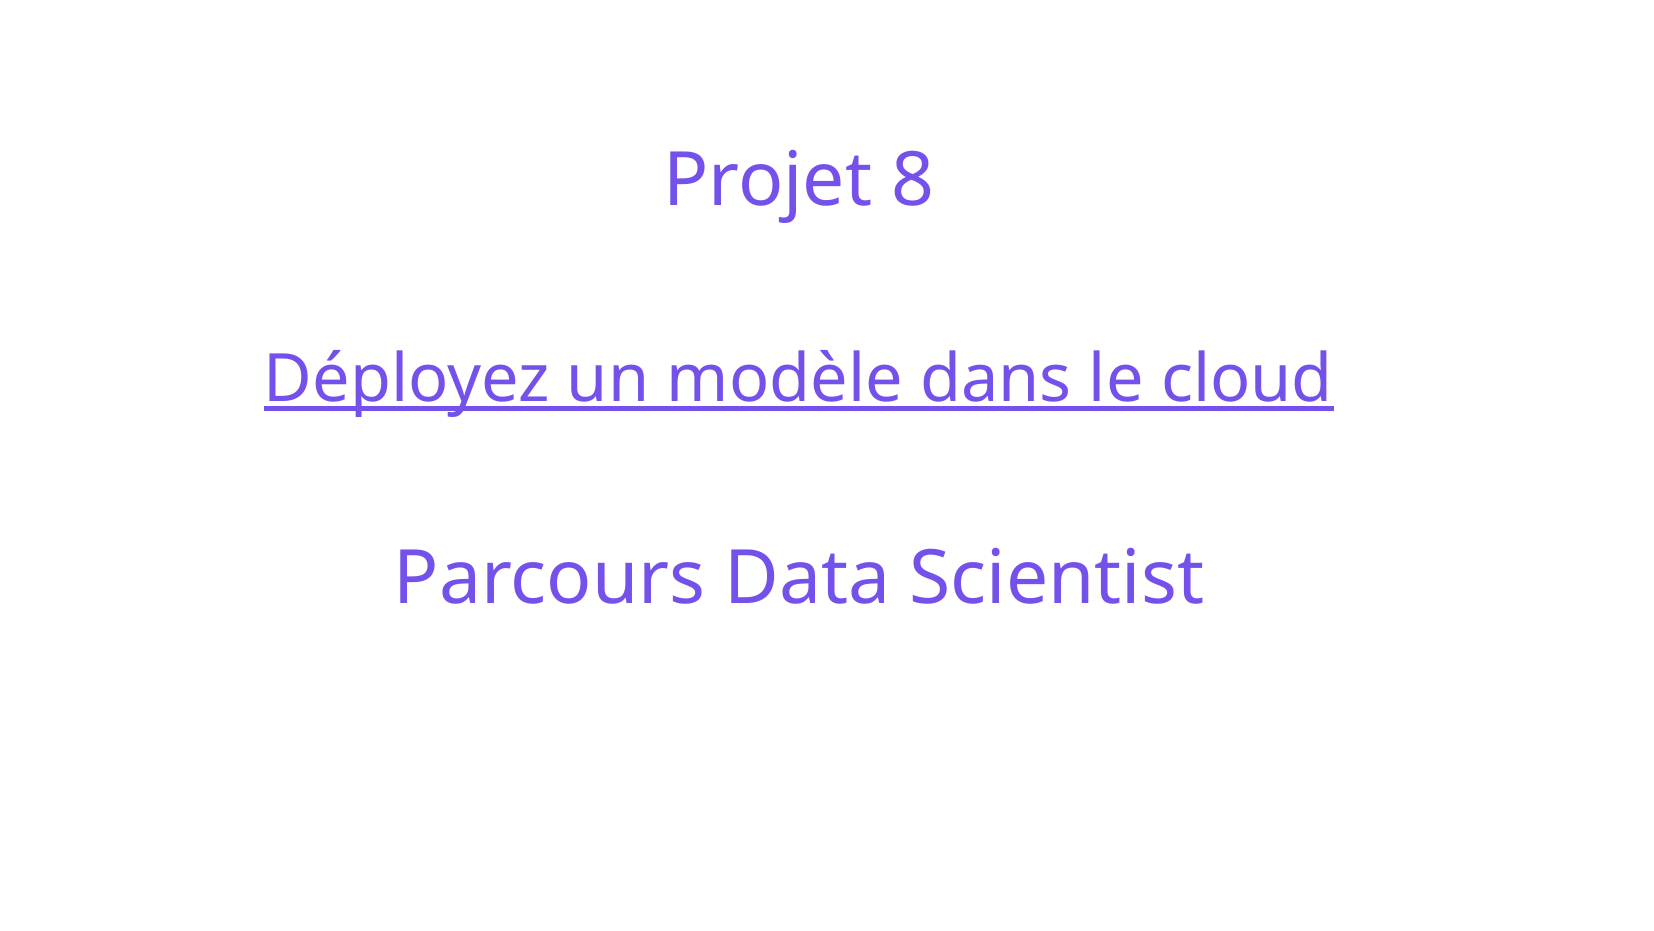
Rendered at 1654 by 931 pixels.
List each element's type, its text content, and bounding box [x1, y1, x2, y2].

text_box Projet 8 Déployez un modèle dans le cloud Parcours Data Scientist [177, 118, 1421, 689]
